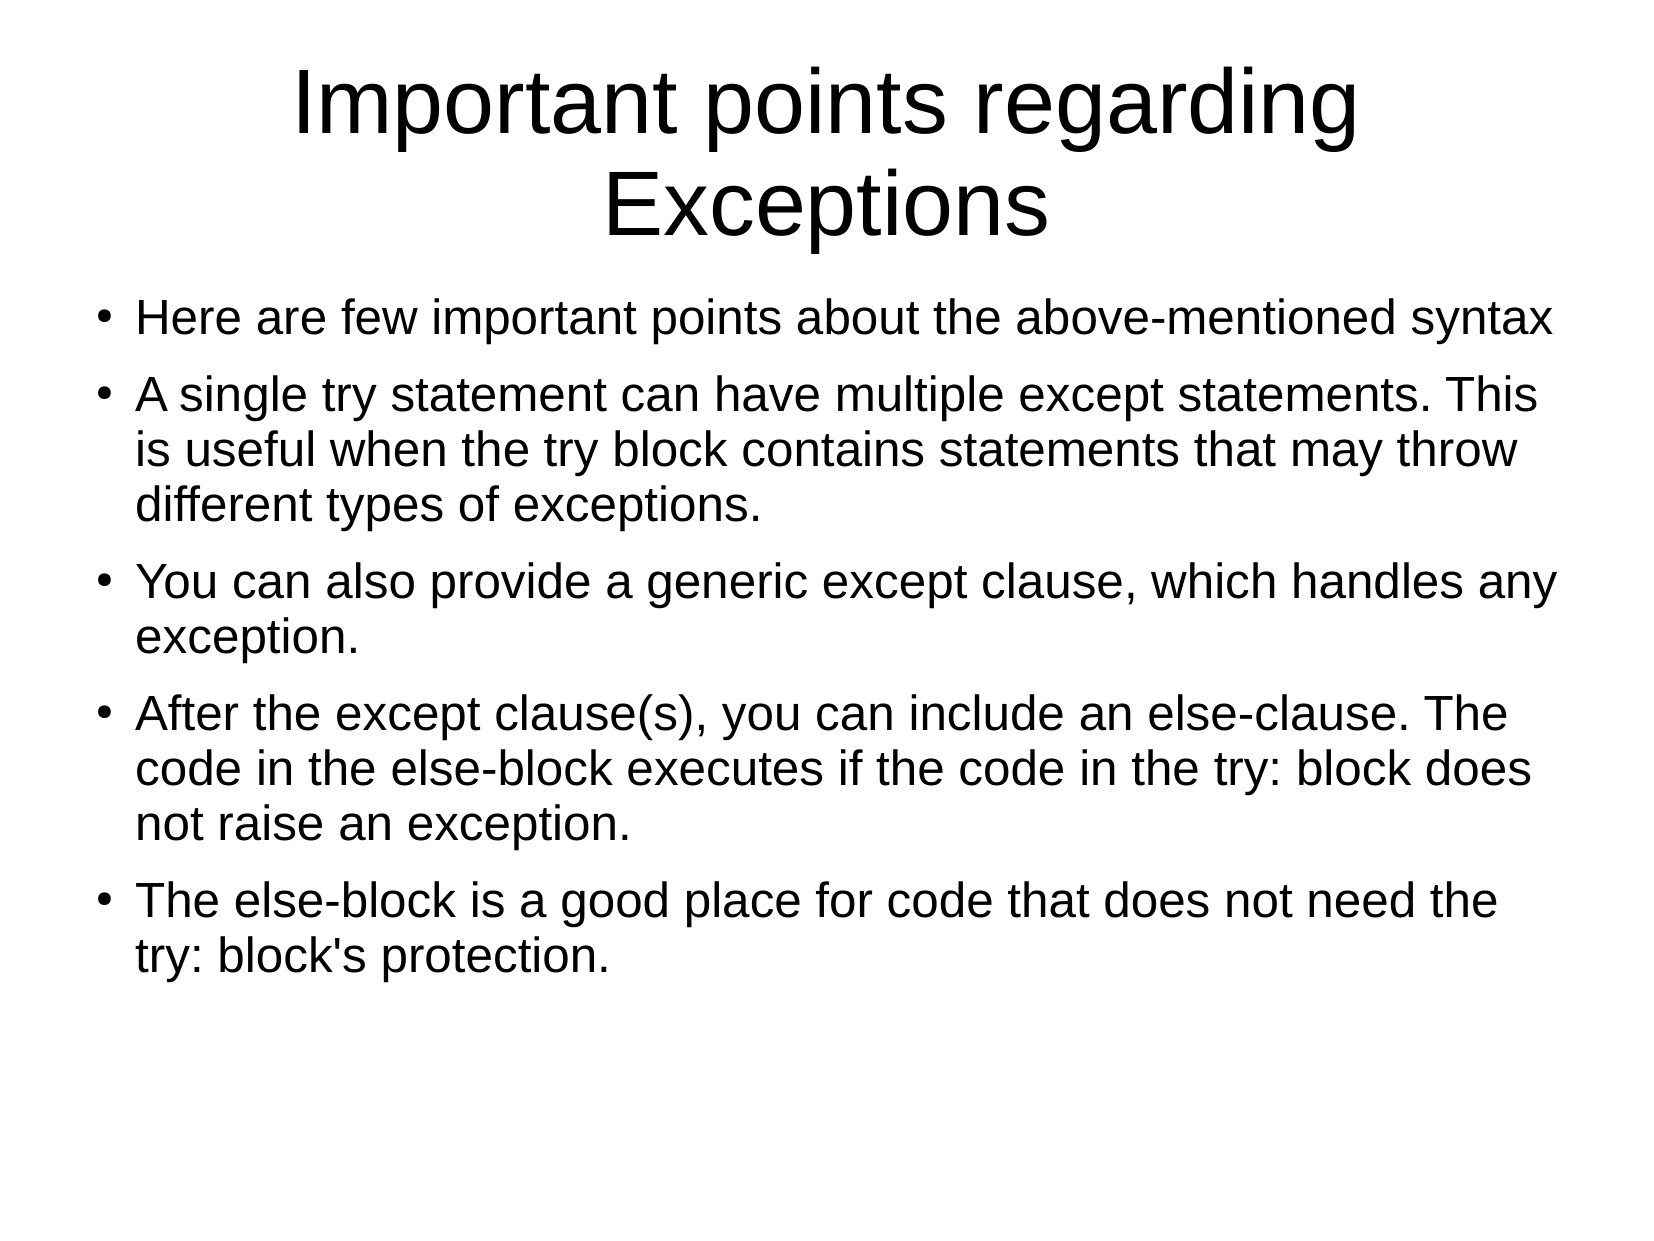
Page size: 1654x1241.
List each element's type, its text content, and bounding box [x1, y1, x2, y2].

title Important points regarding Exceptions [82, 49, 1571, 257]
list Here are few important points about the above-mentioned syntax A single try statement can have multiple except statements. This is useful when the try block contains statements that may throw different types of exceptions. You can also provide a generic except clause, which handles any exception. After the except clause(s), you can include an else-clause. The code in the else-block executes if the code in the try: block does not raise an exception. The else-block is a good place for code that does not need the try: block's protection. [82, 290, 1571, 1010]
